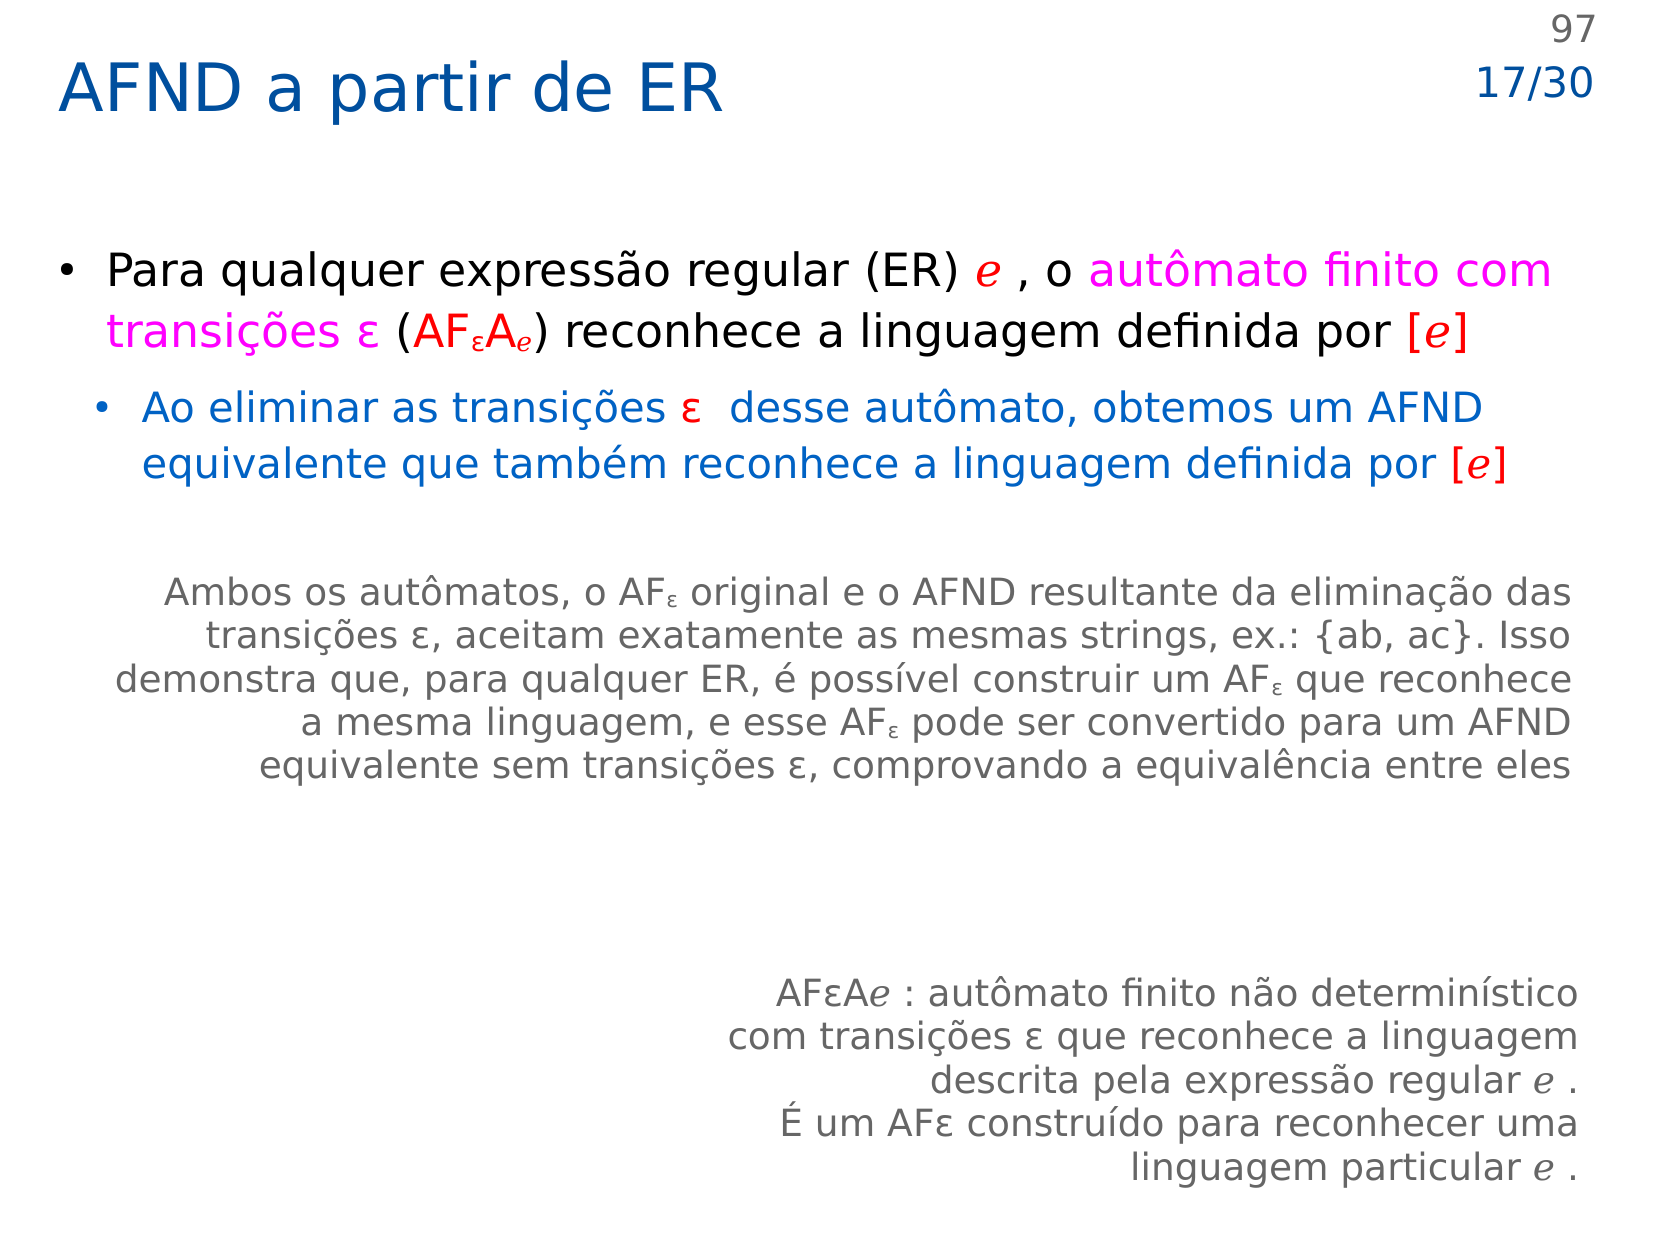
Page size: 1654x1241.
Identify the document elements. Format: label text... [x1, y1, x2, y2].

text_box Ambos os autômatos, o AFε original e o AFND resultante da eliminação das transições ε, aceitam exatamente as mesmas strings, ex.: {ab, ac}. Isso demonstra que, para qualquer ER, é possível construir um AFε que reconhece a mesma linguagem, e esse AFε pode ser convertido para um AFND equivalente sem transições ε, comprovando a equivalência entre eles [81, 562, 1588, 796]
title AFND a partir de ER [59, 29, 1625, 148]
list Para qualquer expressão regular (ER) ℯ , o autômato finito com transições ε (AFεAℯ) reconhece a linguagem definida por [ℯ] Ao eliminar as transições ε desse autômato, obtemos um AFND equivalente que também reconhece a linguagem definida por [ℯ] [59, 236, 1633, 1211]
text_box 97 [1375, 0, 1613, 64]
text_box AFεAℯ : autômato finito não determinístico com transições ε que reconhece a linguagem descrita pela expressão regular ℯ . É um AFε construído para reconhecer uma linguagem particular ℯ . [708, 964, 1595, 1211]
